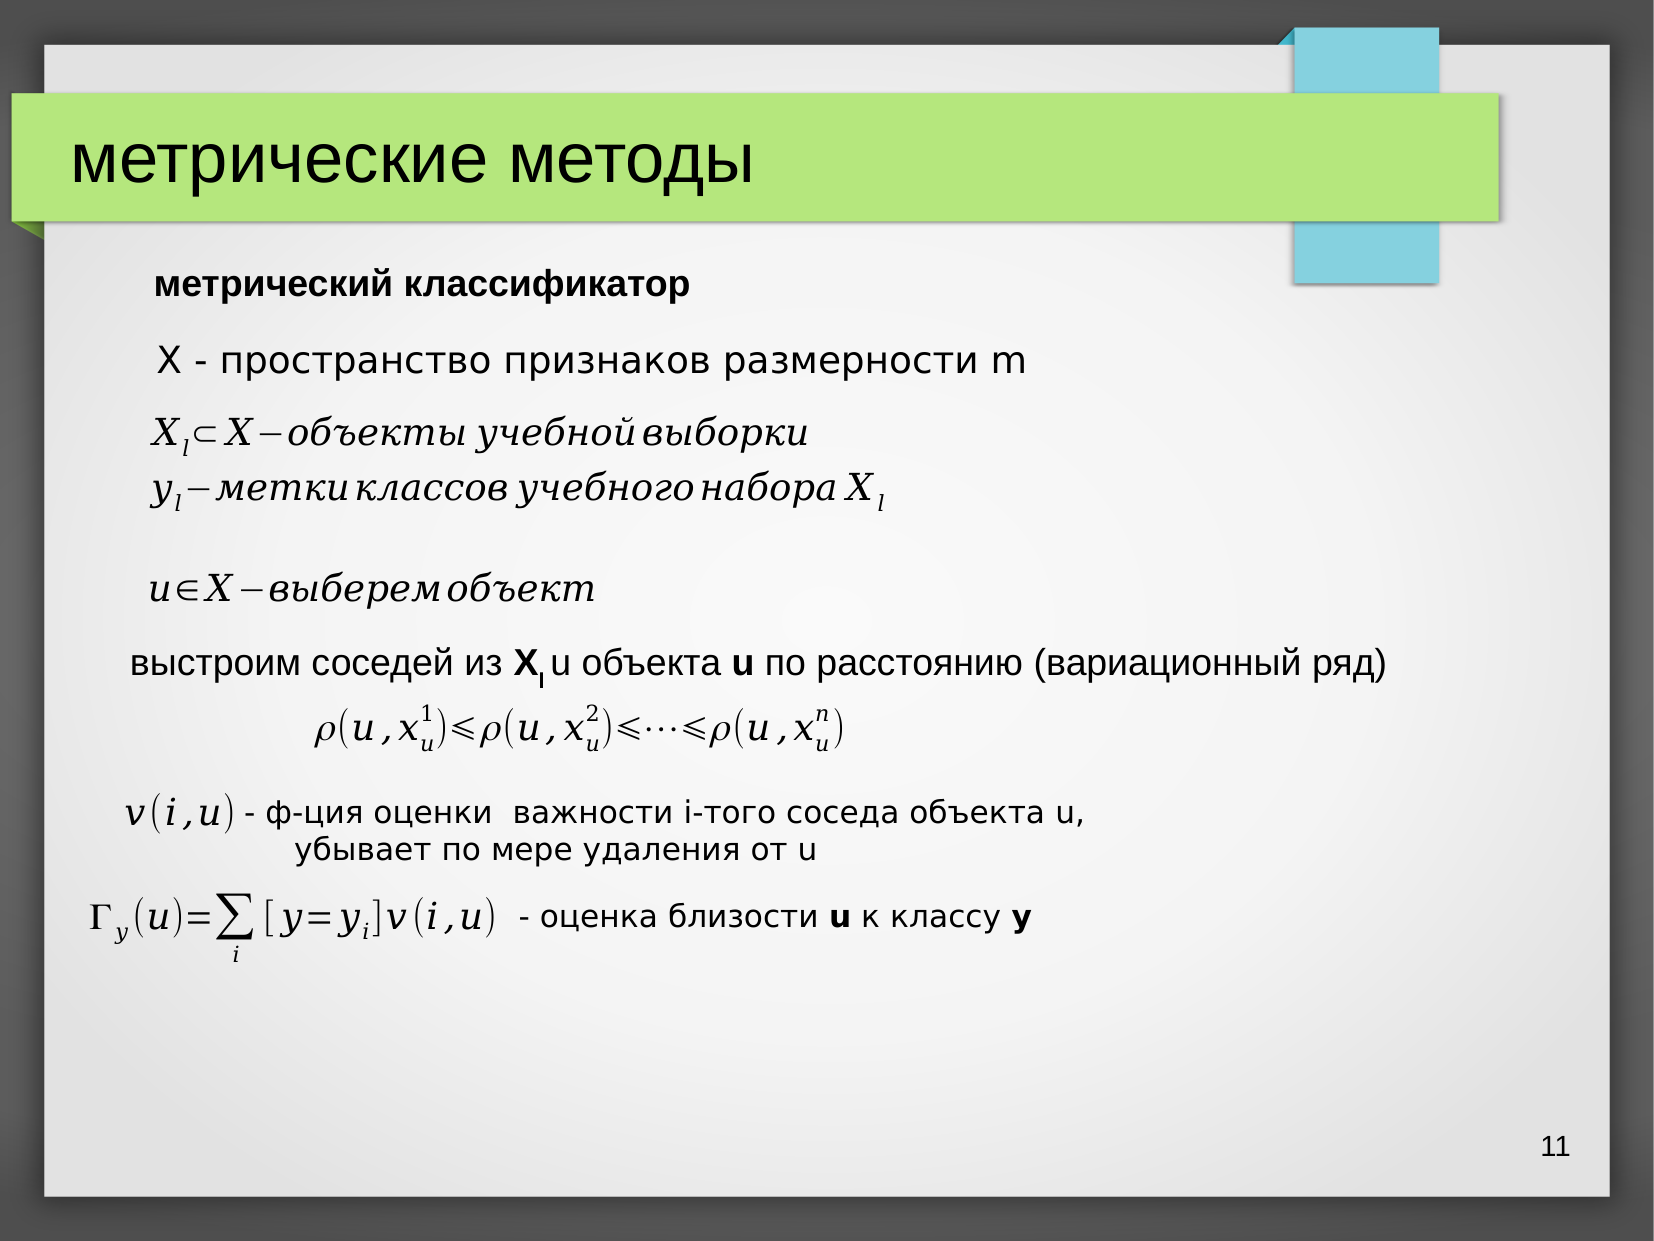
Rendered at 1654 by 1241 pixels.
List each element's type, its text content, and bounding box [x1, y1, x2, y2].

picture [0, 0, 1654, 1241]
chart [141, 466, 891, 516]
chart [141, 434, 816, 461]
subtitle метрический классификатор [153, 259, 815, 307]
text_box - оценка близости u к классу y [494, 890, 1052, 950]
chart [307, 701, 851, 756]
chart [82, 890, 504, 969]
text_box выстроим соседей из Xl u объекта u по расстоянию (вариационный ряд) [129, 637, 1512, 697]
title метрические методы [70, 118, 1205, 199]
text_box - ф-ция оценки важности i-того соседа объекта u, убывает по мере удаления от u [219, 787, 1123, 879]
text_box X - пространство признаков размерности m [141, 331, 1043, 434]
chart [118, 791, 219, 837]
chart [141, 566, 604, 611]
